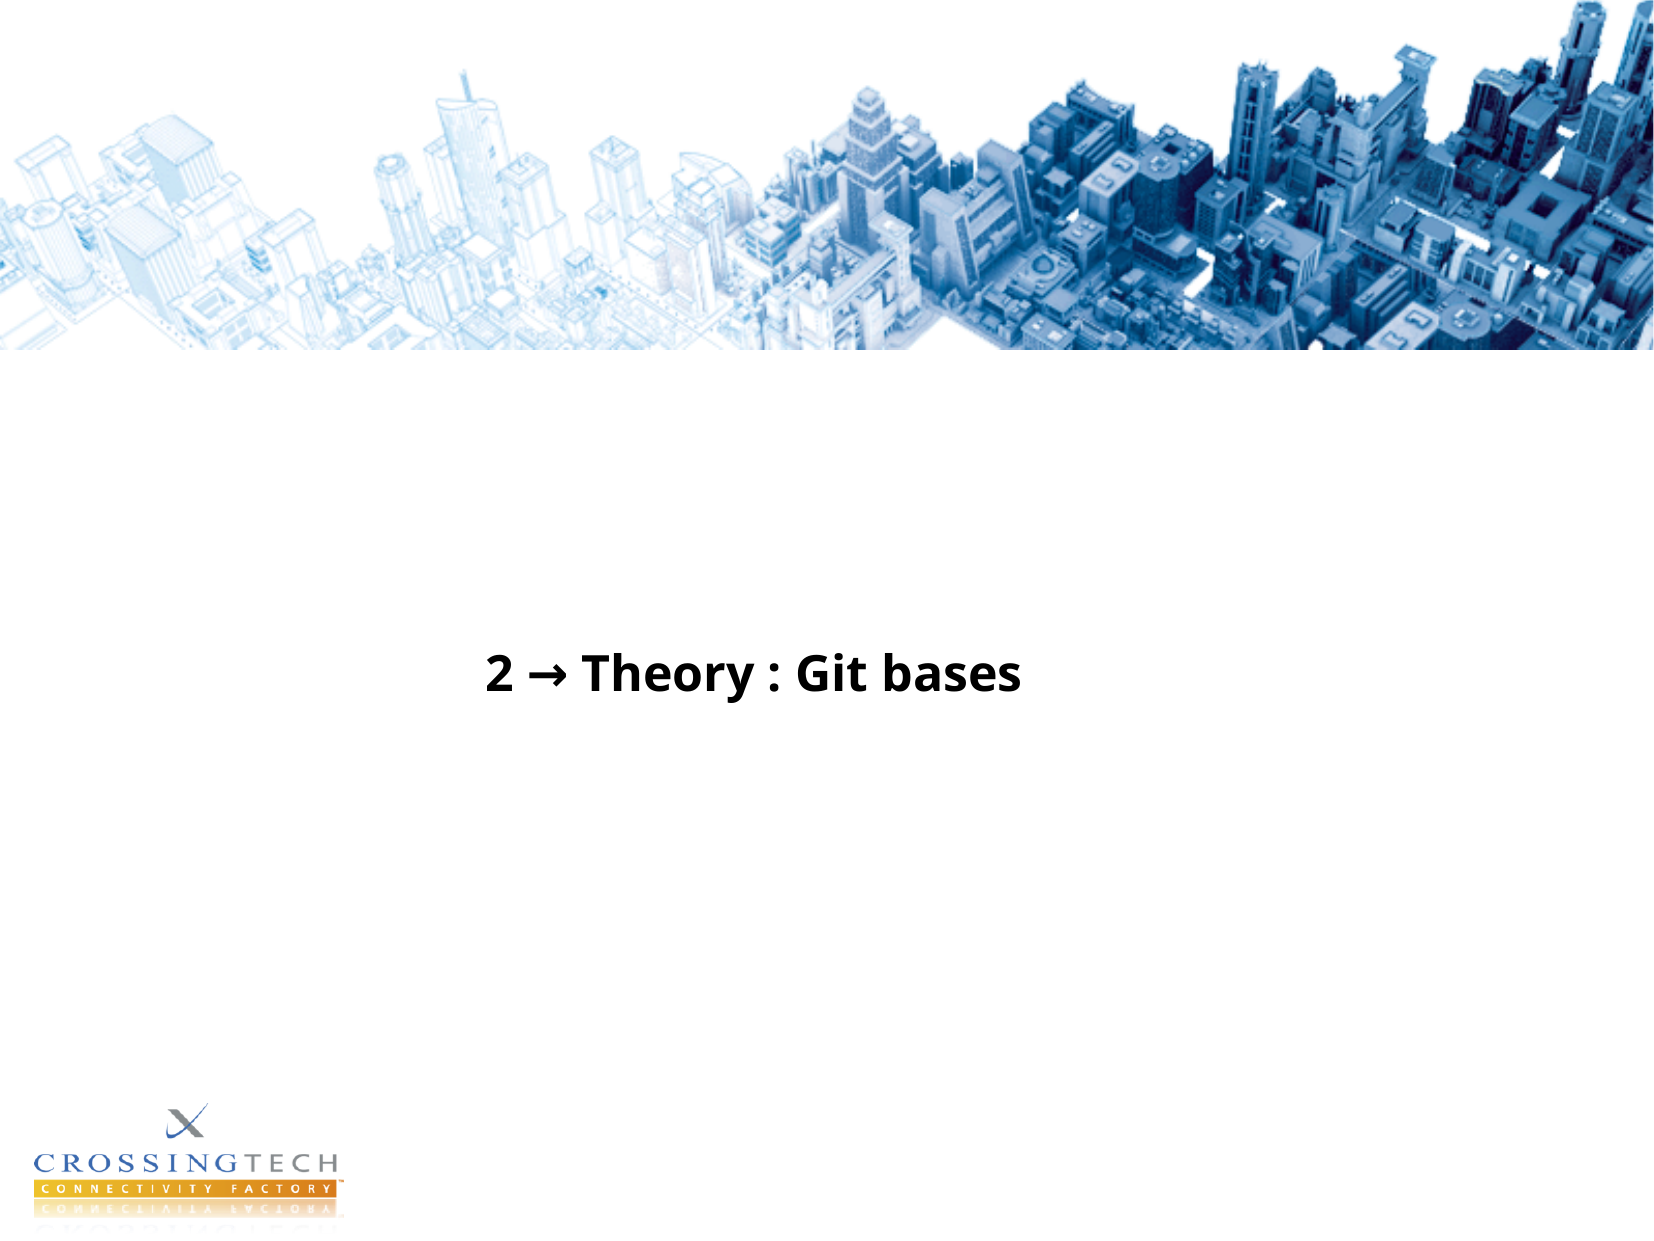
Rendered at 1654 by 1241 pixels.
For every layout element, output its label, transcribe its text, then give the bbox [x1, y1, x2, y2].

text_box 2 → Theory : Git bases [470, 562, 1163, 753]
picture [0, 0, 1654, 350]
picture [34, 1103, 344, 1237]
